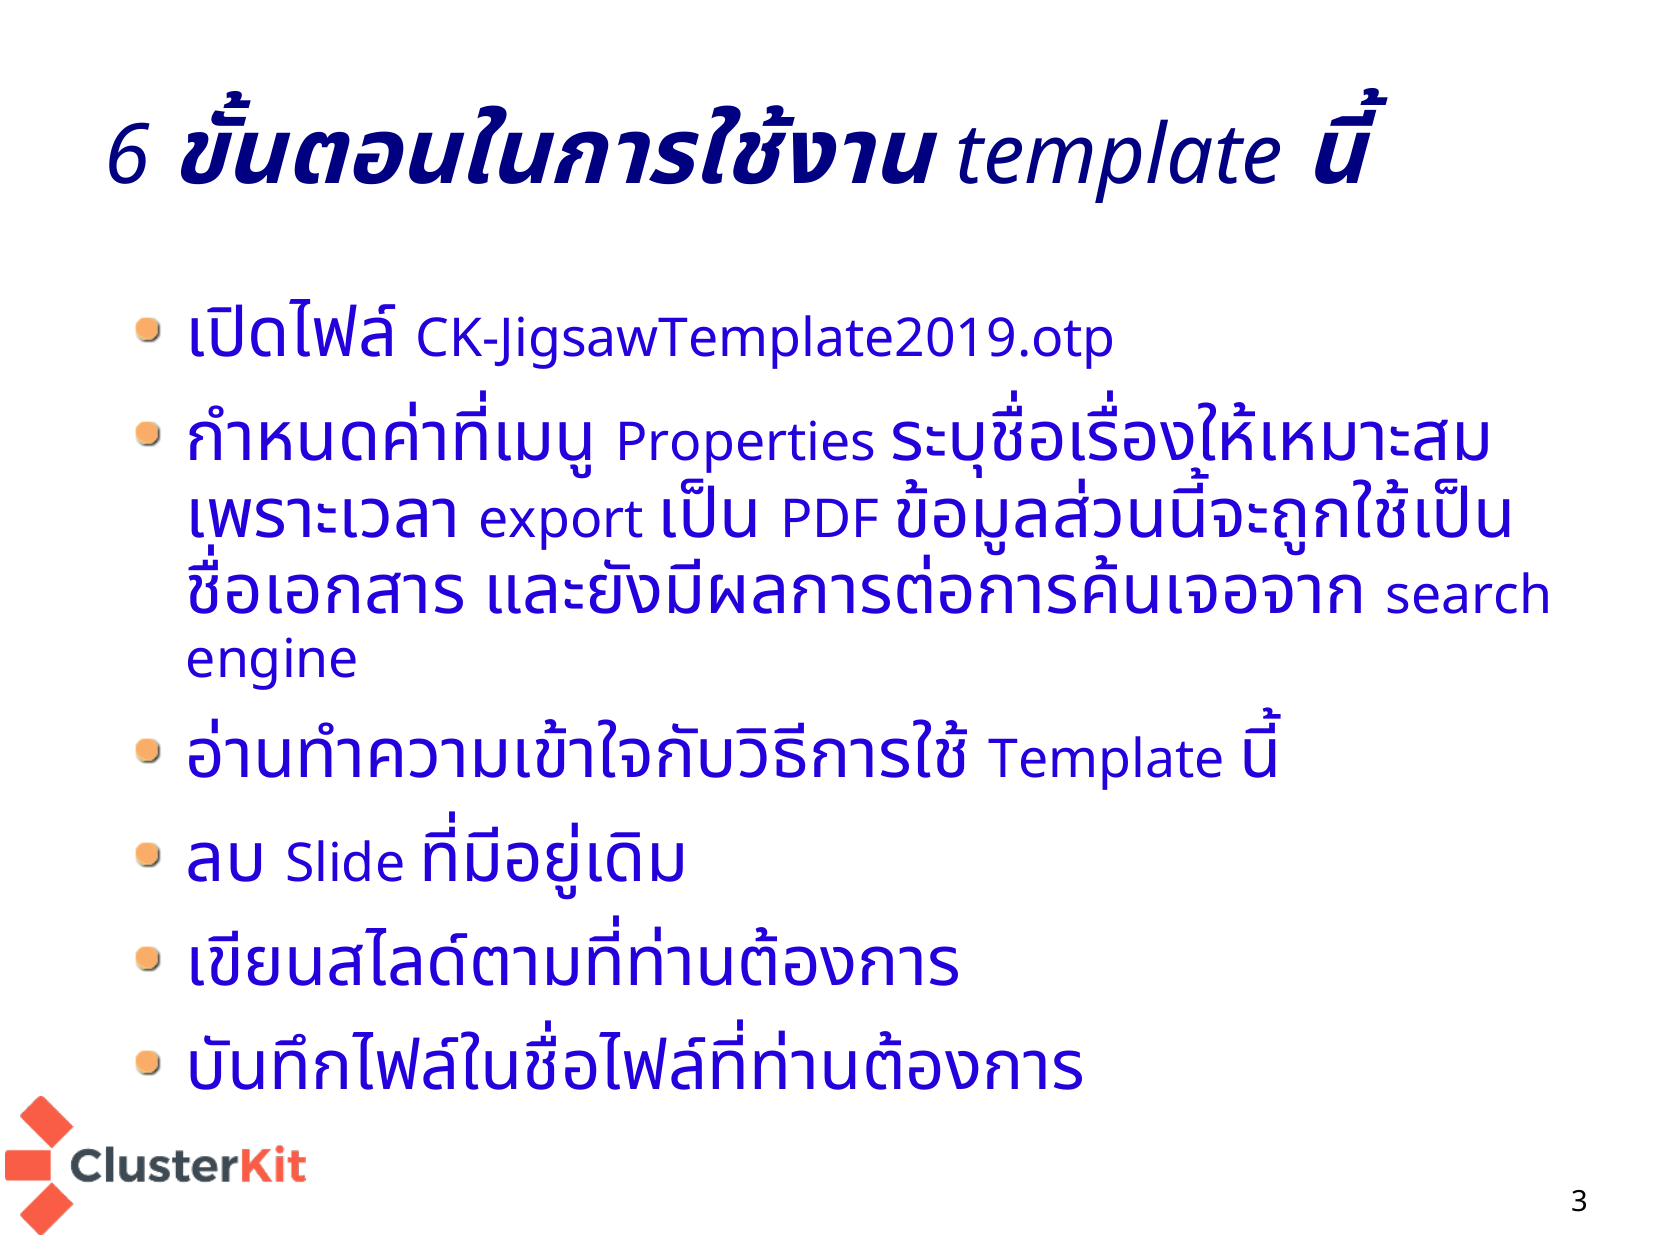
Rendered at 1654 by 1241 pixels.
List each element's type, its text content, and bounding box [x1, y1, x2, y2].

picture [5, 1096, 306, 1235]
list เปิดไฟล์ CK-JigsawTemplate2019.otp กำหนดค่าที่เมนู Properties ระบุชื่อเรื่องให้เหมาะสม เพราะเวลา export เป็น PDF ข้อมูลส่วนนี้จะถูกใช้เป็นชื่อเอกสาร และยังมีผลการต่อการค้นเจอจาก search engine อ่านทำความเข้าใจกับวิธีการใช้ Template นี้ ลบ Slide ที่มีอยู่เดิม เขียนสไลด์ตามที่ท่านต้องการ บันทึกไฟล์ในชื่อไฟล์ที่ท่านต้องการ [82, 290, 1570, 1109]
title 6 ขั้นตอนในการใช้งาน template นี้ [82, 49, 1570, 257]
